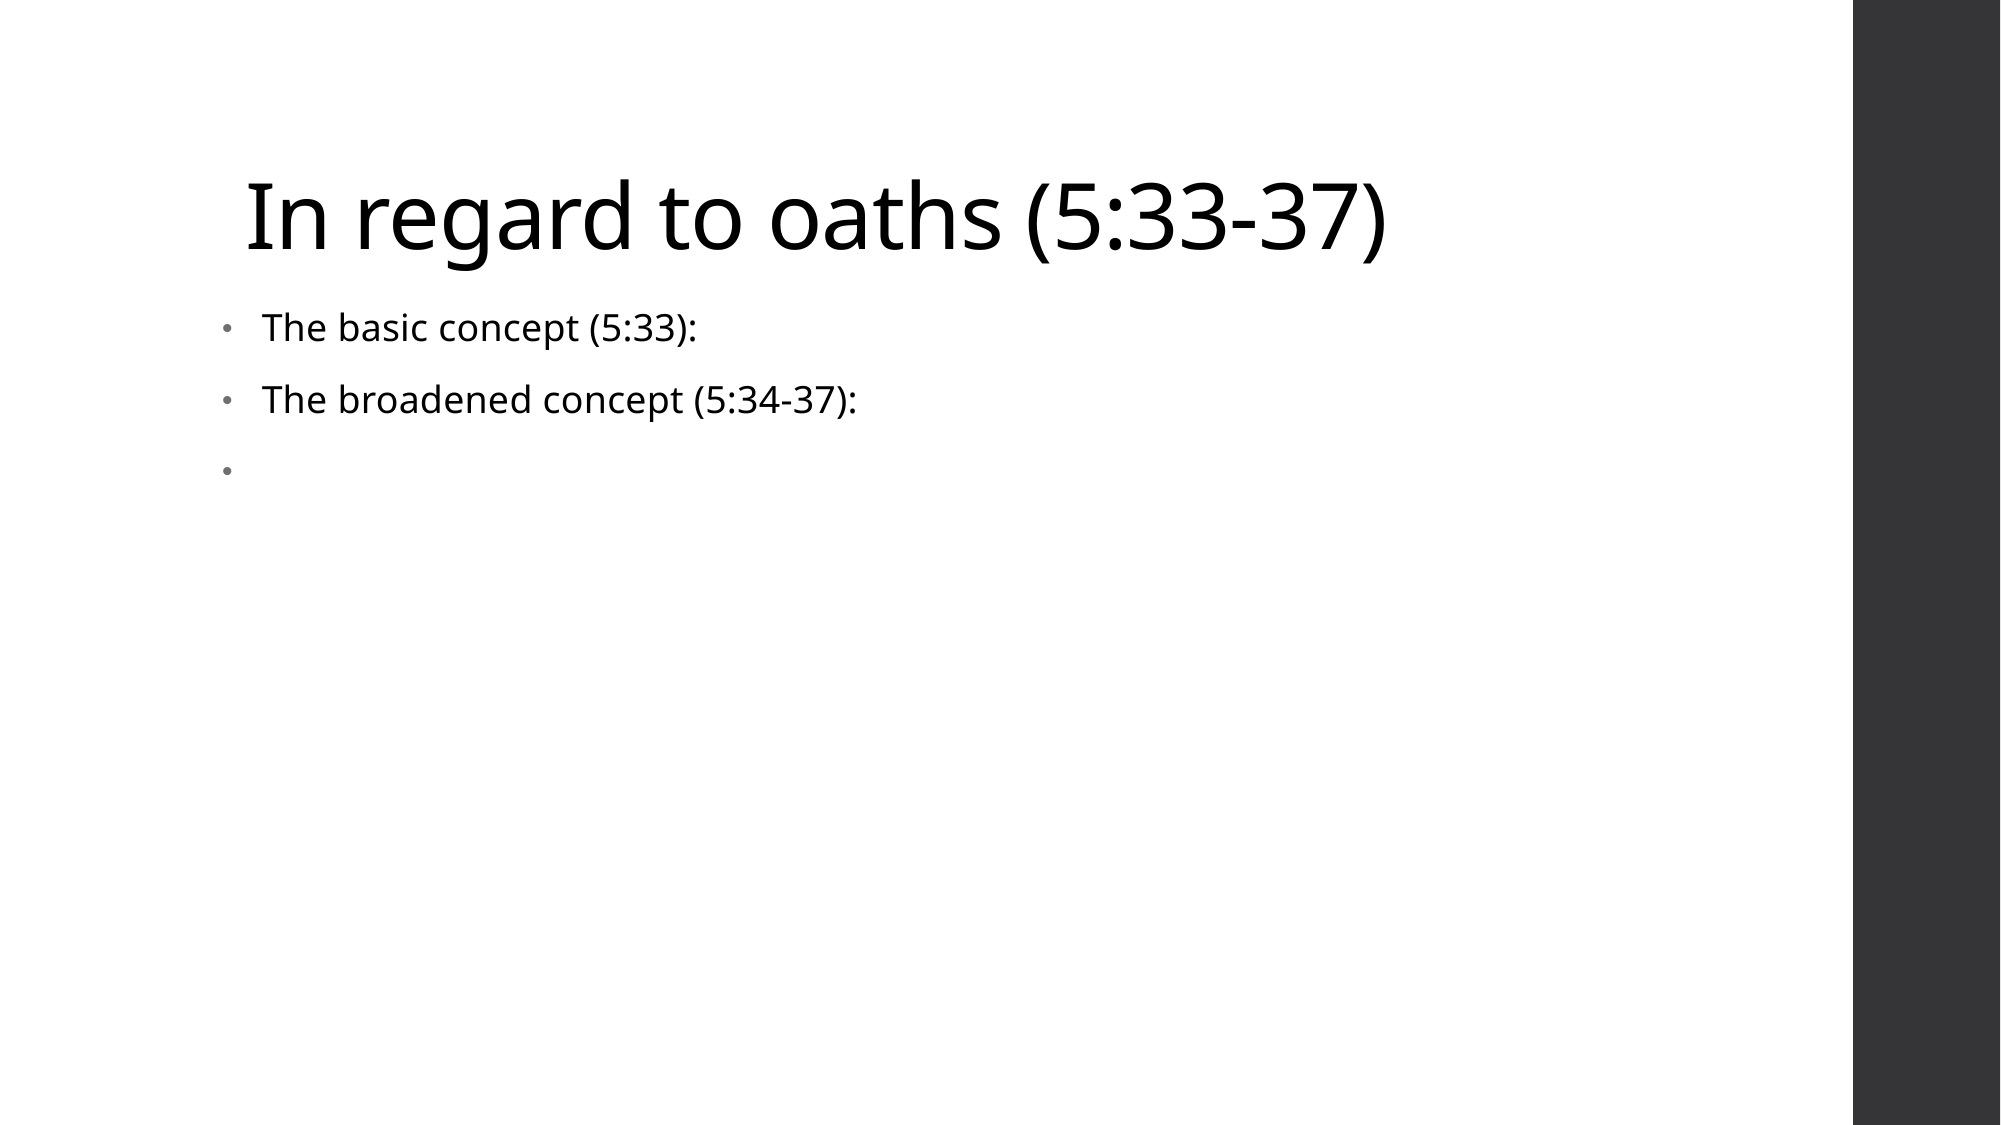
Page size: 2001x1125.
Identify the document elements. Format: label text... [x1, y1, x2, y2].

list The basic concept (5:33): The broadened concept (5:34-37): [206, 299, 1617, 1014]
title In regard to oaths (5:33-37) [206, 60, 1797, 278]
